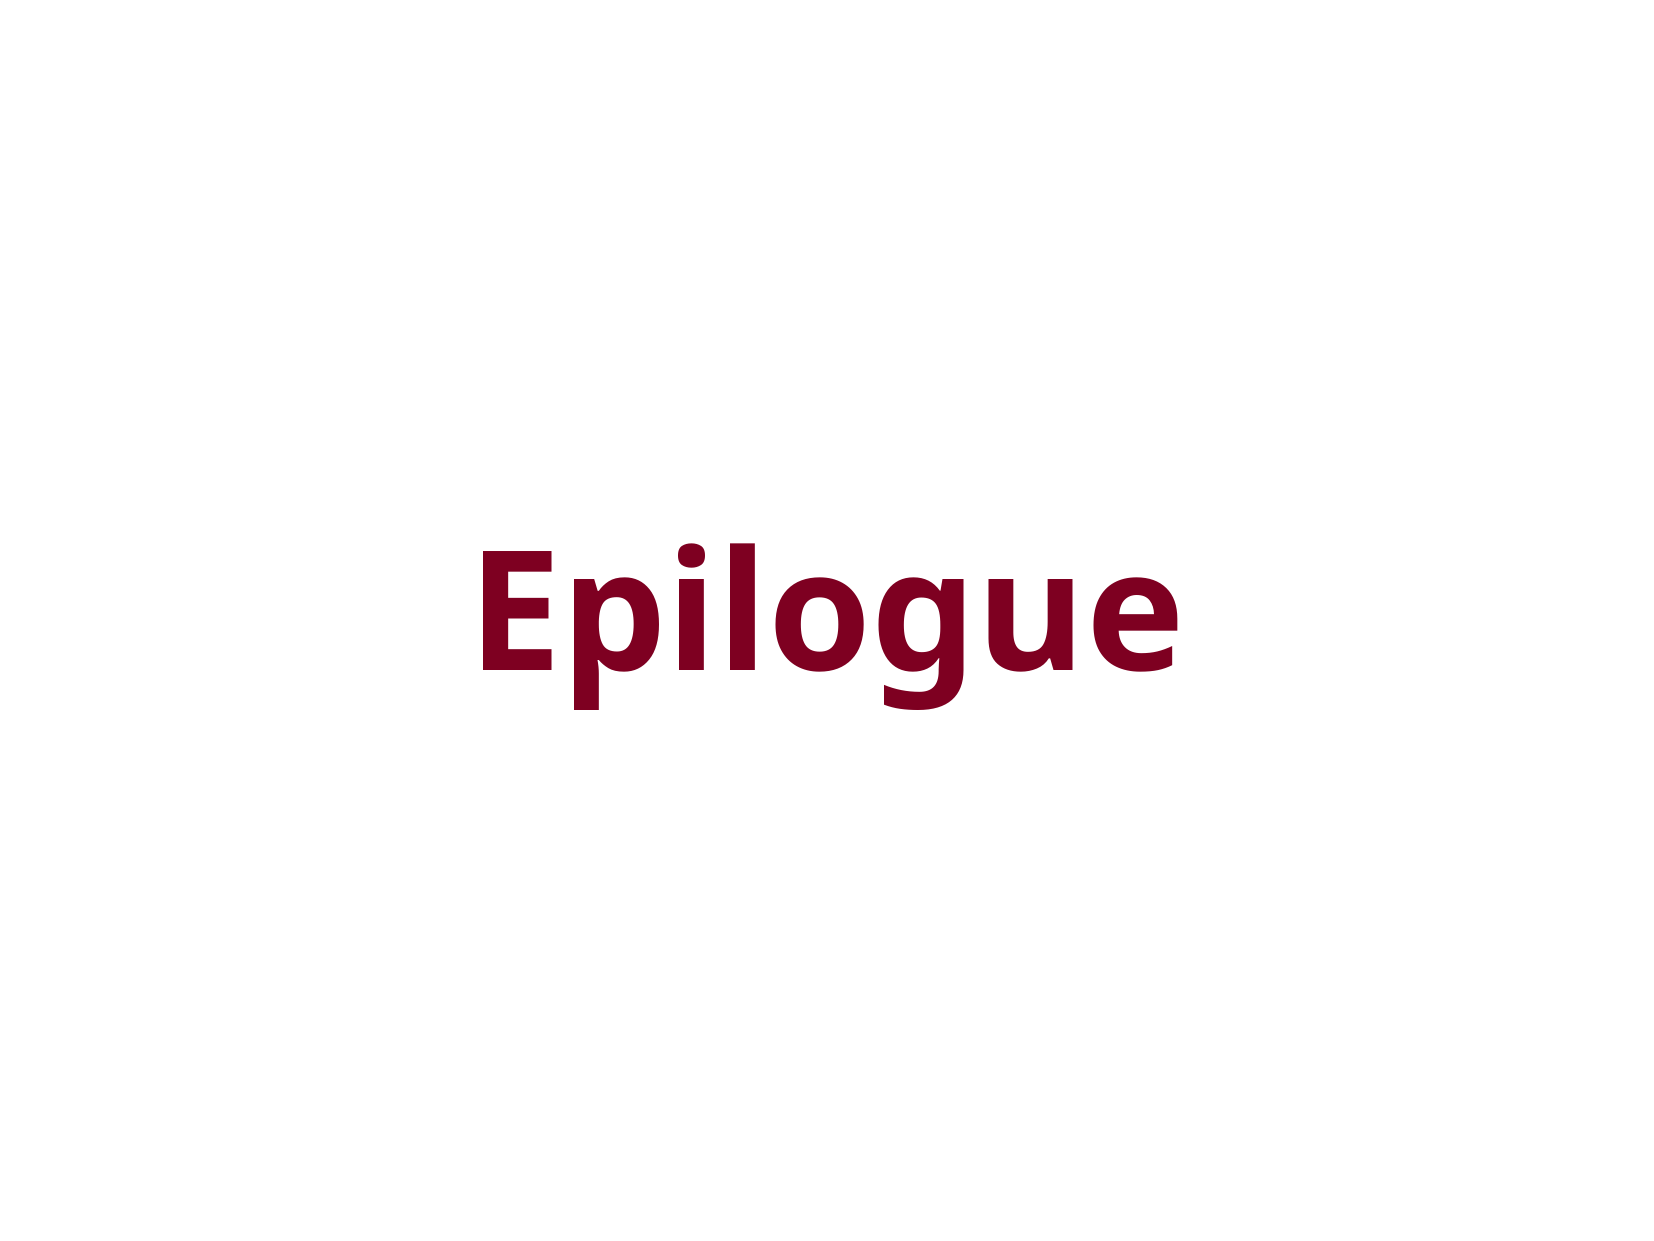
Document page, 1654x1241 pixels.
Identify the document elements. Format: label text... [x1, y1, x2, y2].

title Epilogue [82, 49, 1571, 1163]
